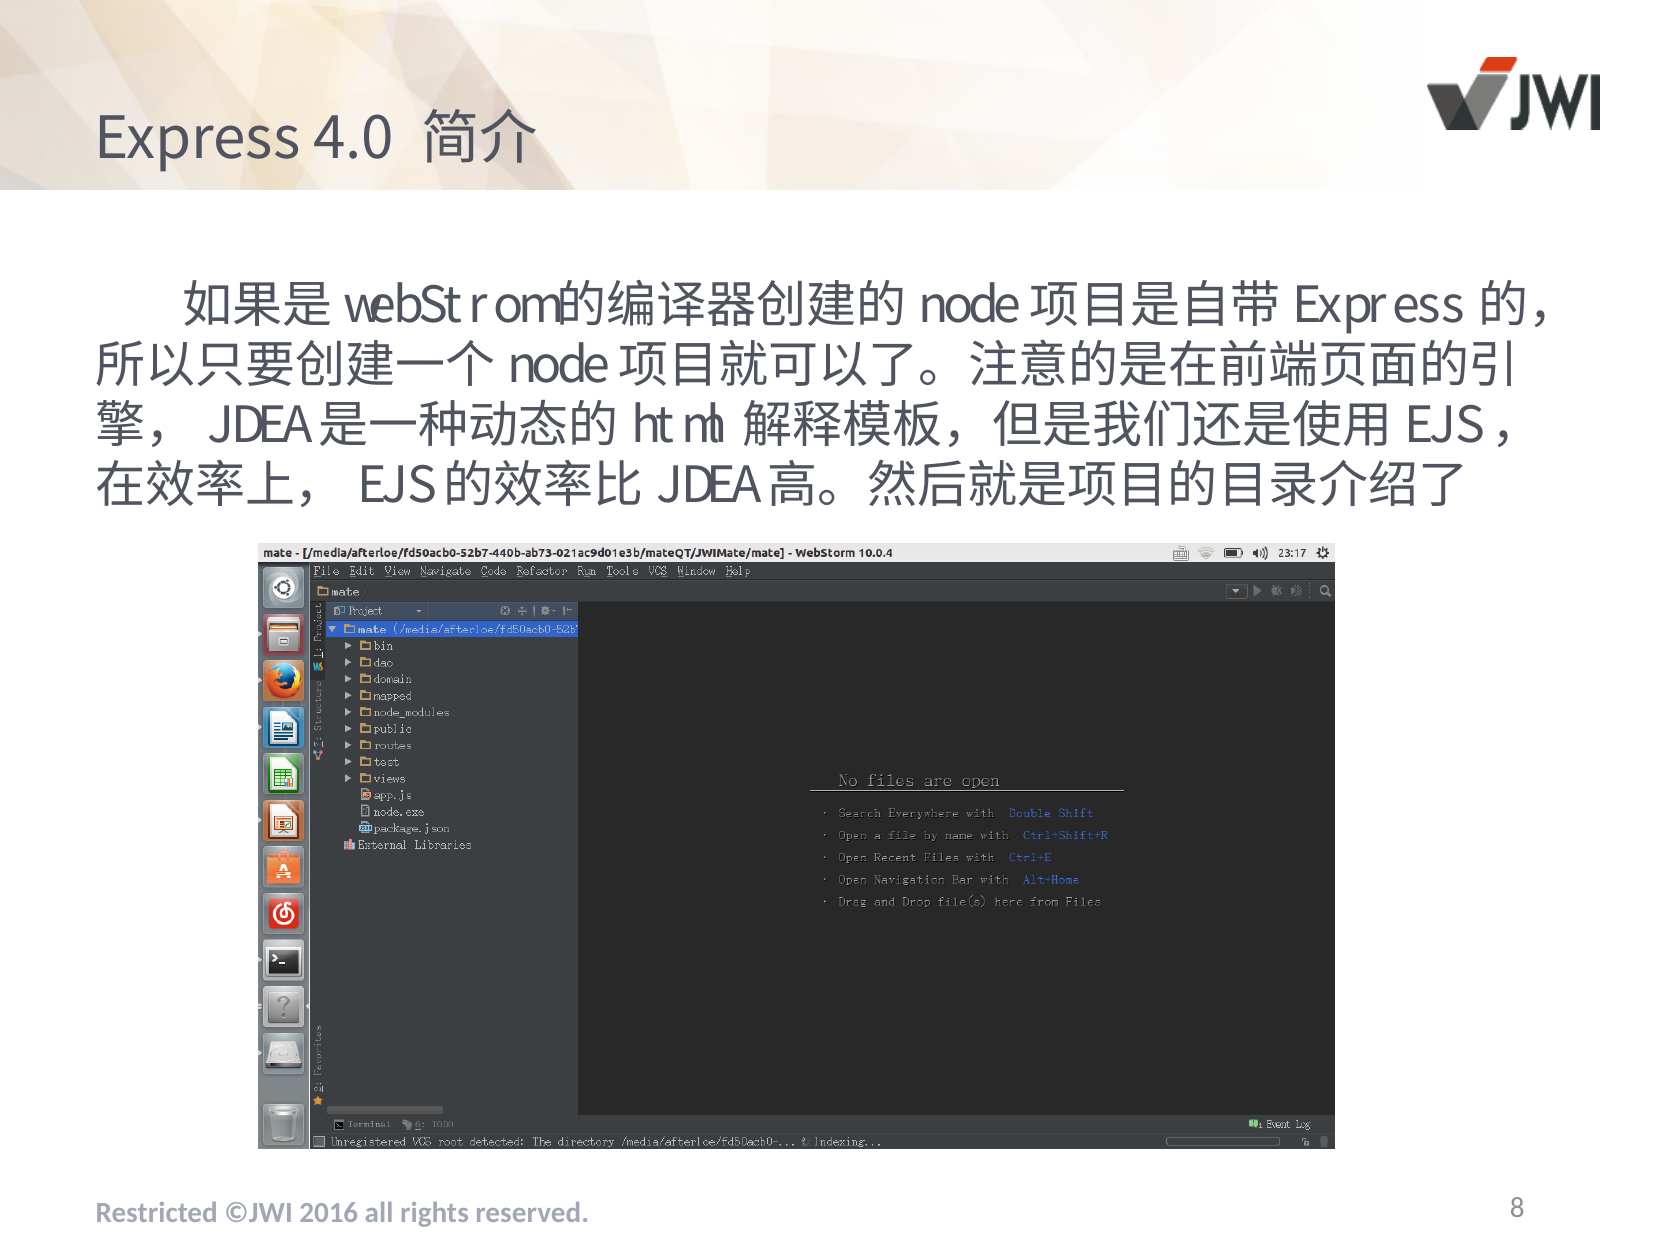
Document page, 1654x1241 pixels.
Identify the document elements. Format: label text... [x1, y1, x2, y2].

picture [258, 543, 1335, 1149]
picture [0, 0, 1654, 190]
list 如果是webStrom的编译器创建的node项目是自带Express的，所以只要创建一个node项目就可以了。注意的是在前端页面的引擎，JDEA是一种动态的html解释模板，但是我们还是使用EJS，在效率上，EJS的效率比JDEA高。然后就是项目的目录介绍了 [80, 265, 1564, 1117]
slide_number <编号> [1394, 1172, 1540, 1239]
title Express 4.0 简介 [79, 36, 1396, 178]
